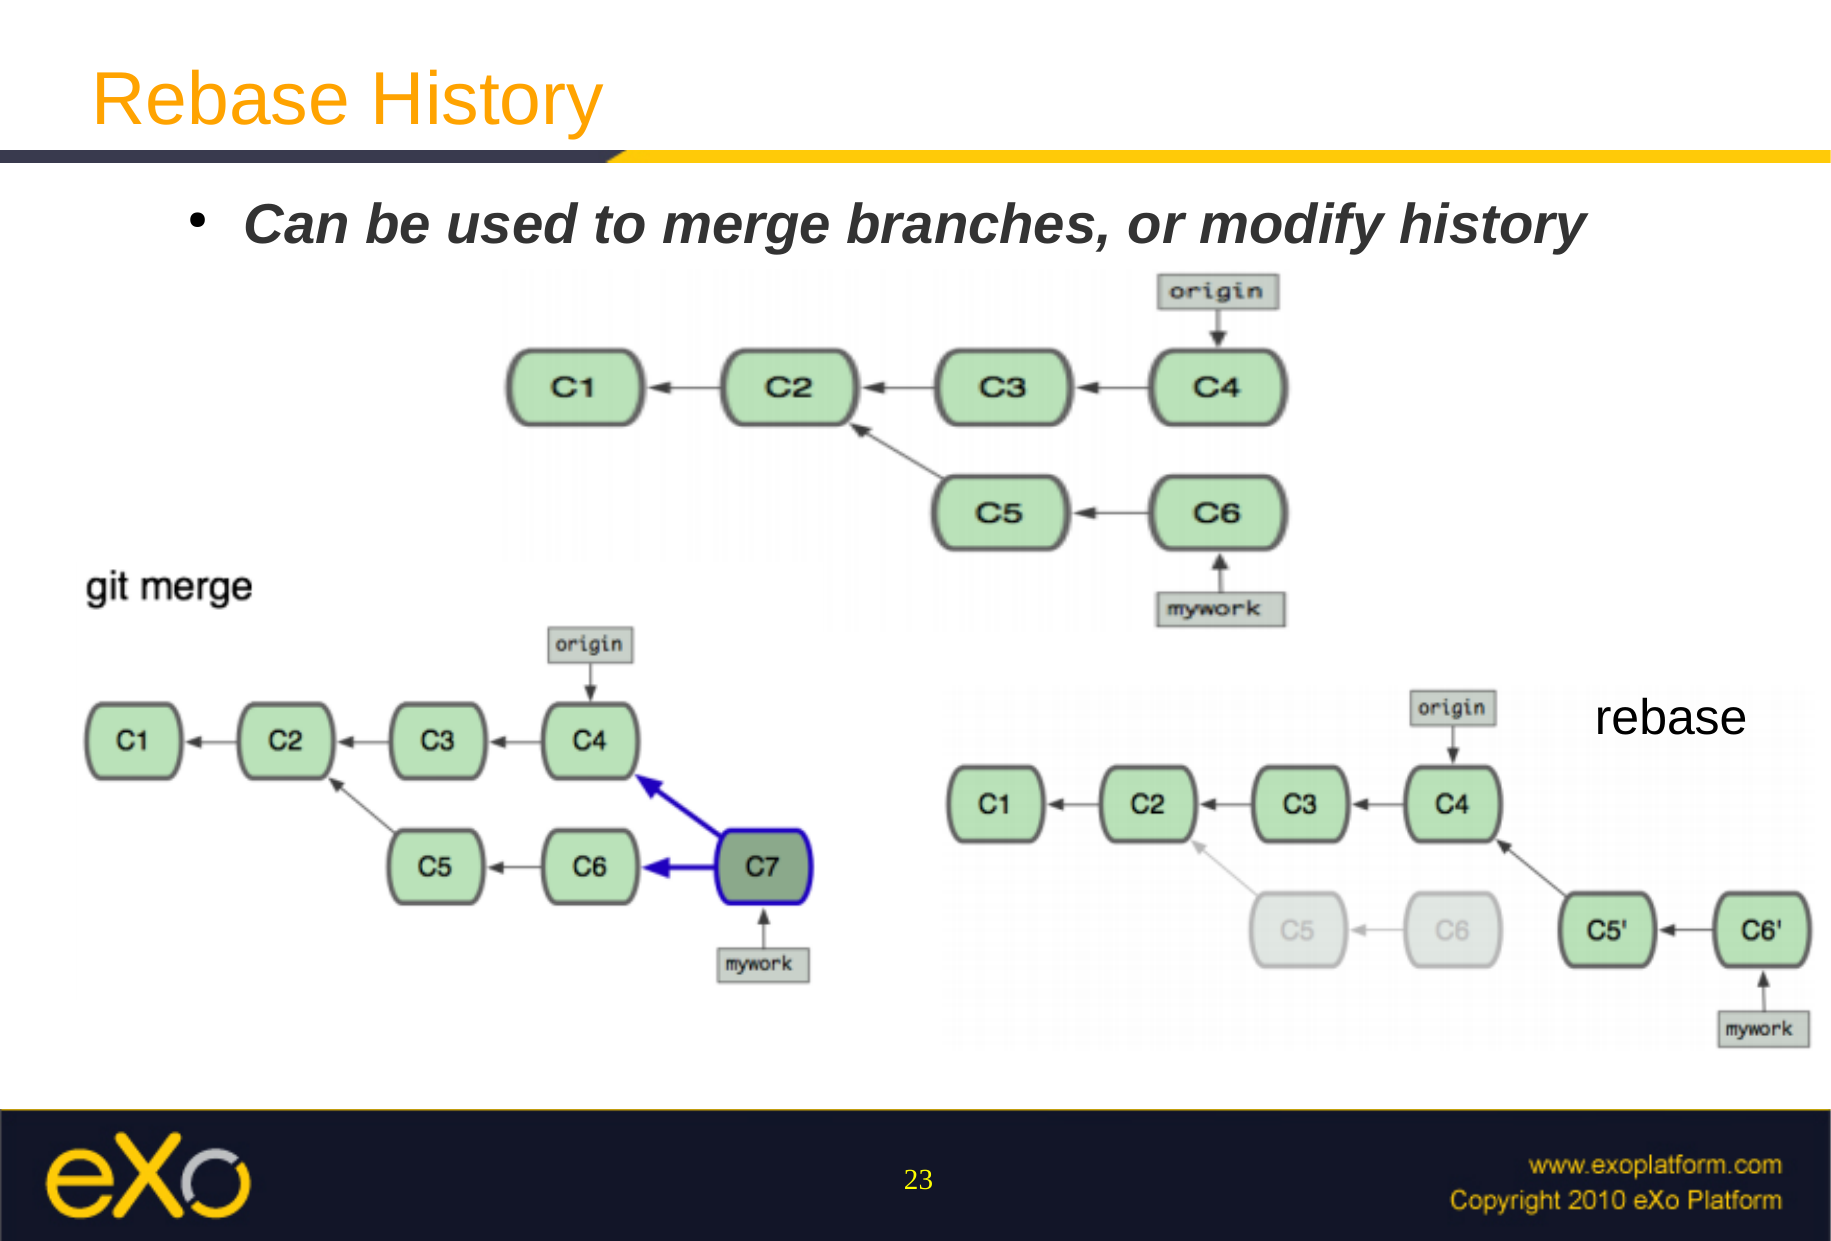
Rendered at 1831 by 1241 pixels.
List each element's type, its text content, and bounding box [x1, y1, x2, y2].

picture [937, 674, 1825, 1059]
picture [0, 150, 1831, 163]
picture [0, 1109, 1831, 1241]
list Can be used to merge branches, or modify history [187, 187, 1651, 301]
text_box rebase [1580, 693, 1763, 751]
picture [75, 264, 1313, 1000]
text_box Rebase History [91, 49, 1740, 151]
